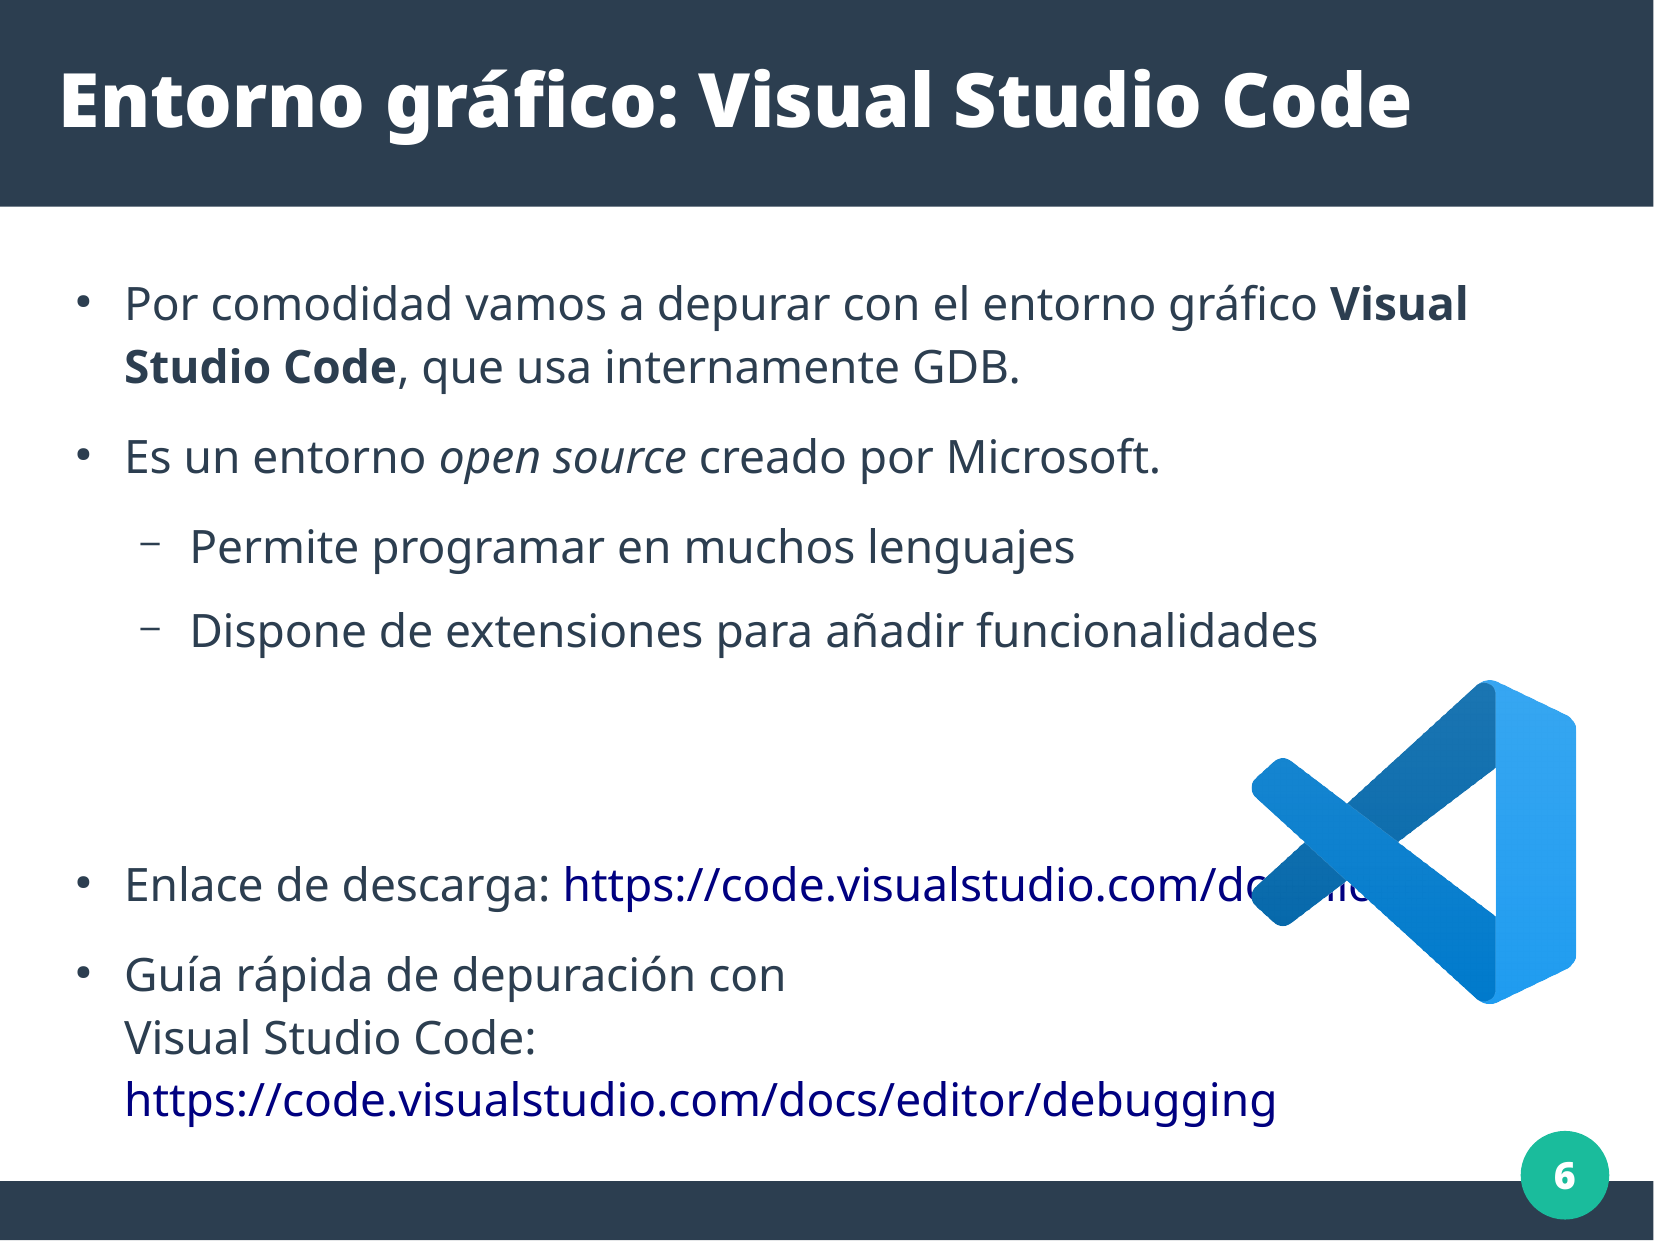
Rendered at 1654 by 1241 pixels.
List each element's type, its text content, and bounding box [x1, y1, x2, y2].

list Por comodidad vamos a depurar con el entorno gráfico Visual Studio Code, que usa internamente GDB. Es un entorno open source creado por Microsoft. Permite programar en muchos lenguajes Dispone de extensiones para añadir funcionalidades Enlace de descarga: https://code.visualstudio.com/download Guía rápida de depuración con Visual Studio Code: https://code.visualstudio.com/docs/editor/debugging [59, 271, 1595, 1134]
title Entorno gráfico: Visual Studio Code [59, 19, 1595, 178]
picture [1250, 679, 1577, 1005]
